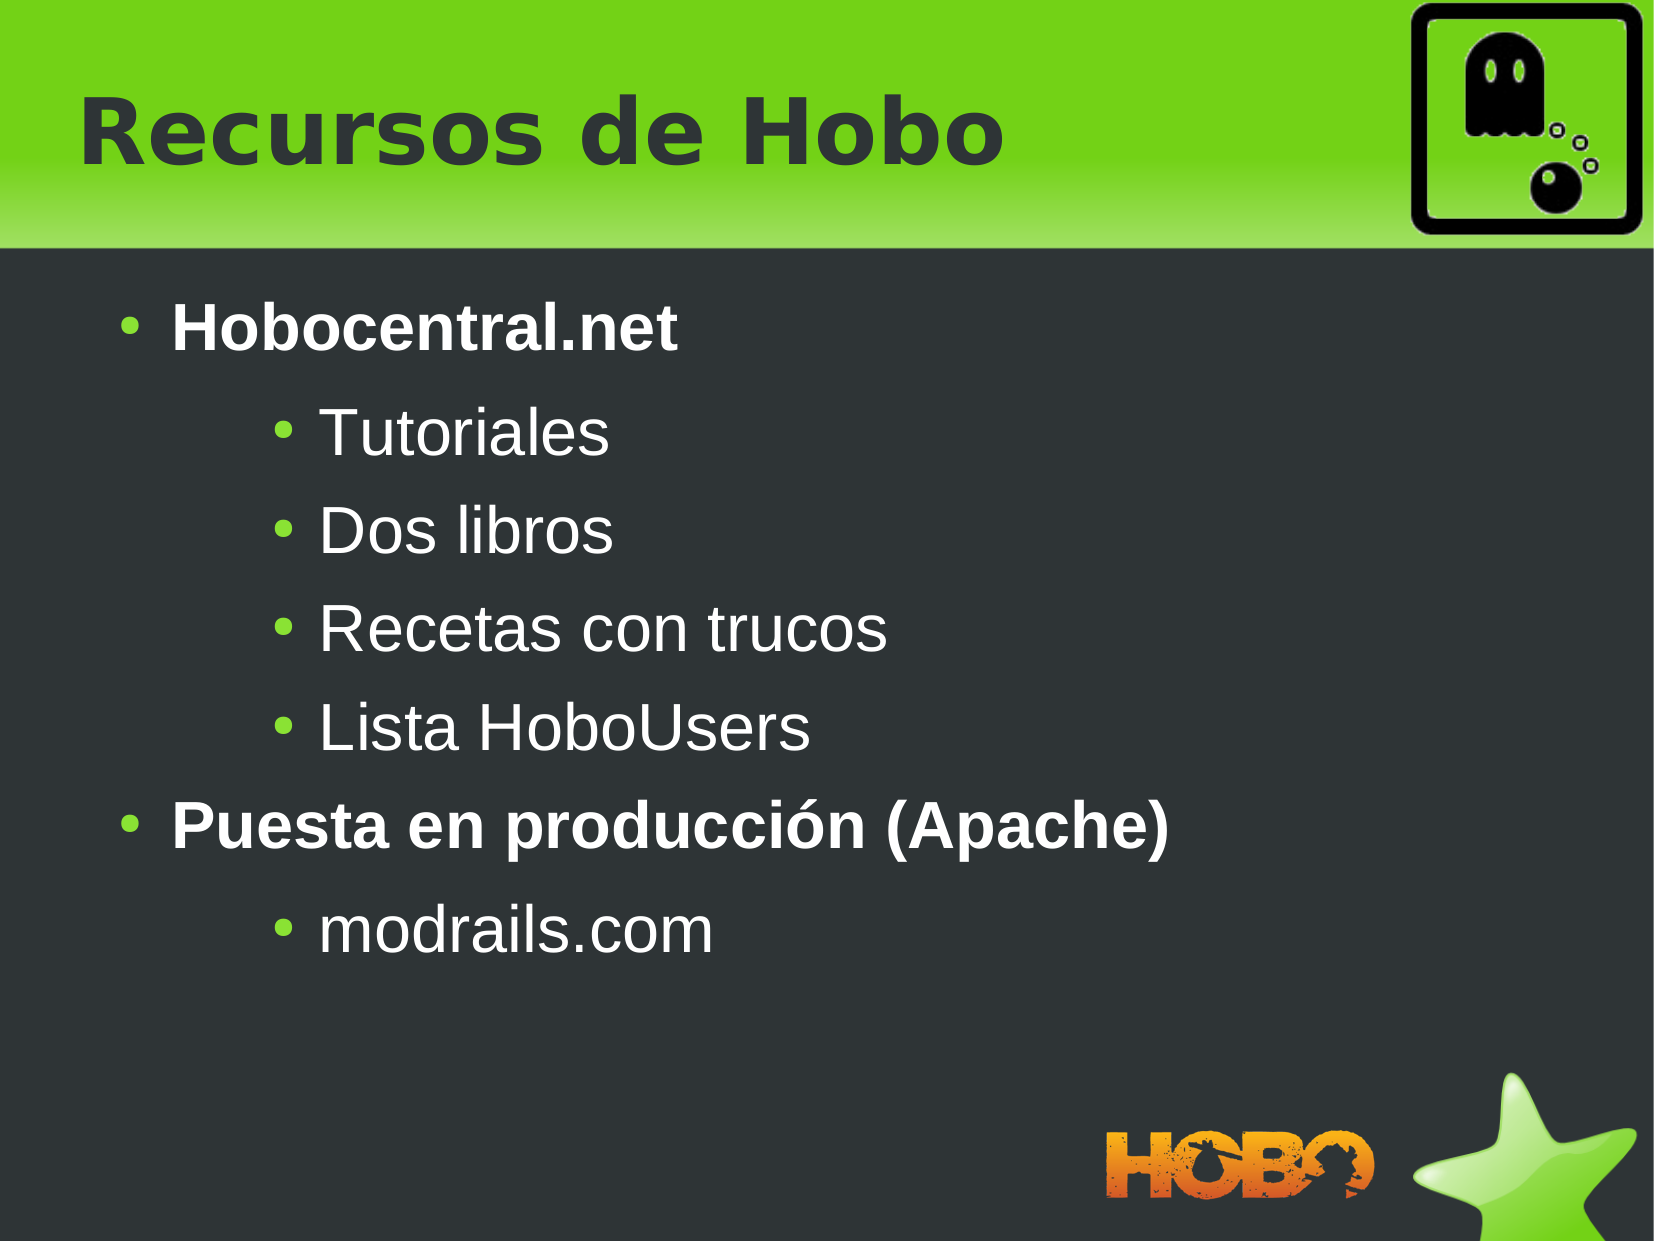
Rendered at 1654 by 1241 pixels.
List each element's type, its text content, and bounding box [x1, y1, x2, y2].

picture [0, 0, 1654, 1241]
list Hobocentral.net Tutoriales Dos libros Recetas con trucos Lista HoboUsers Puesta en producción (Apache) modrails.com [82, 290, 1571, 1094]
title Recursos de Hobo [76, 36, 1565, 229]
